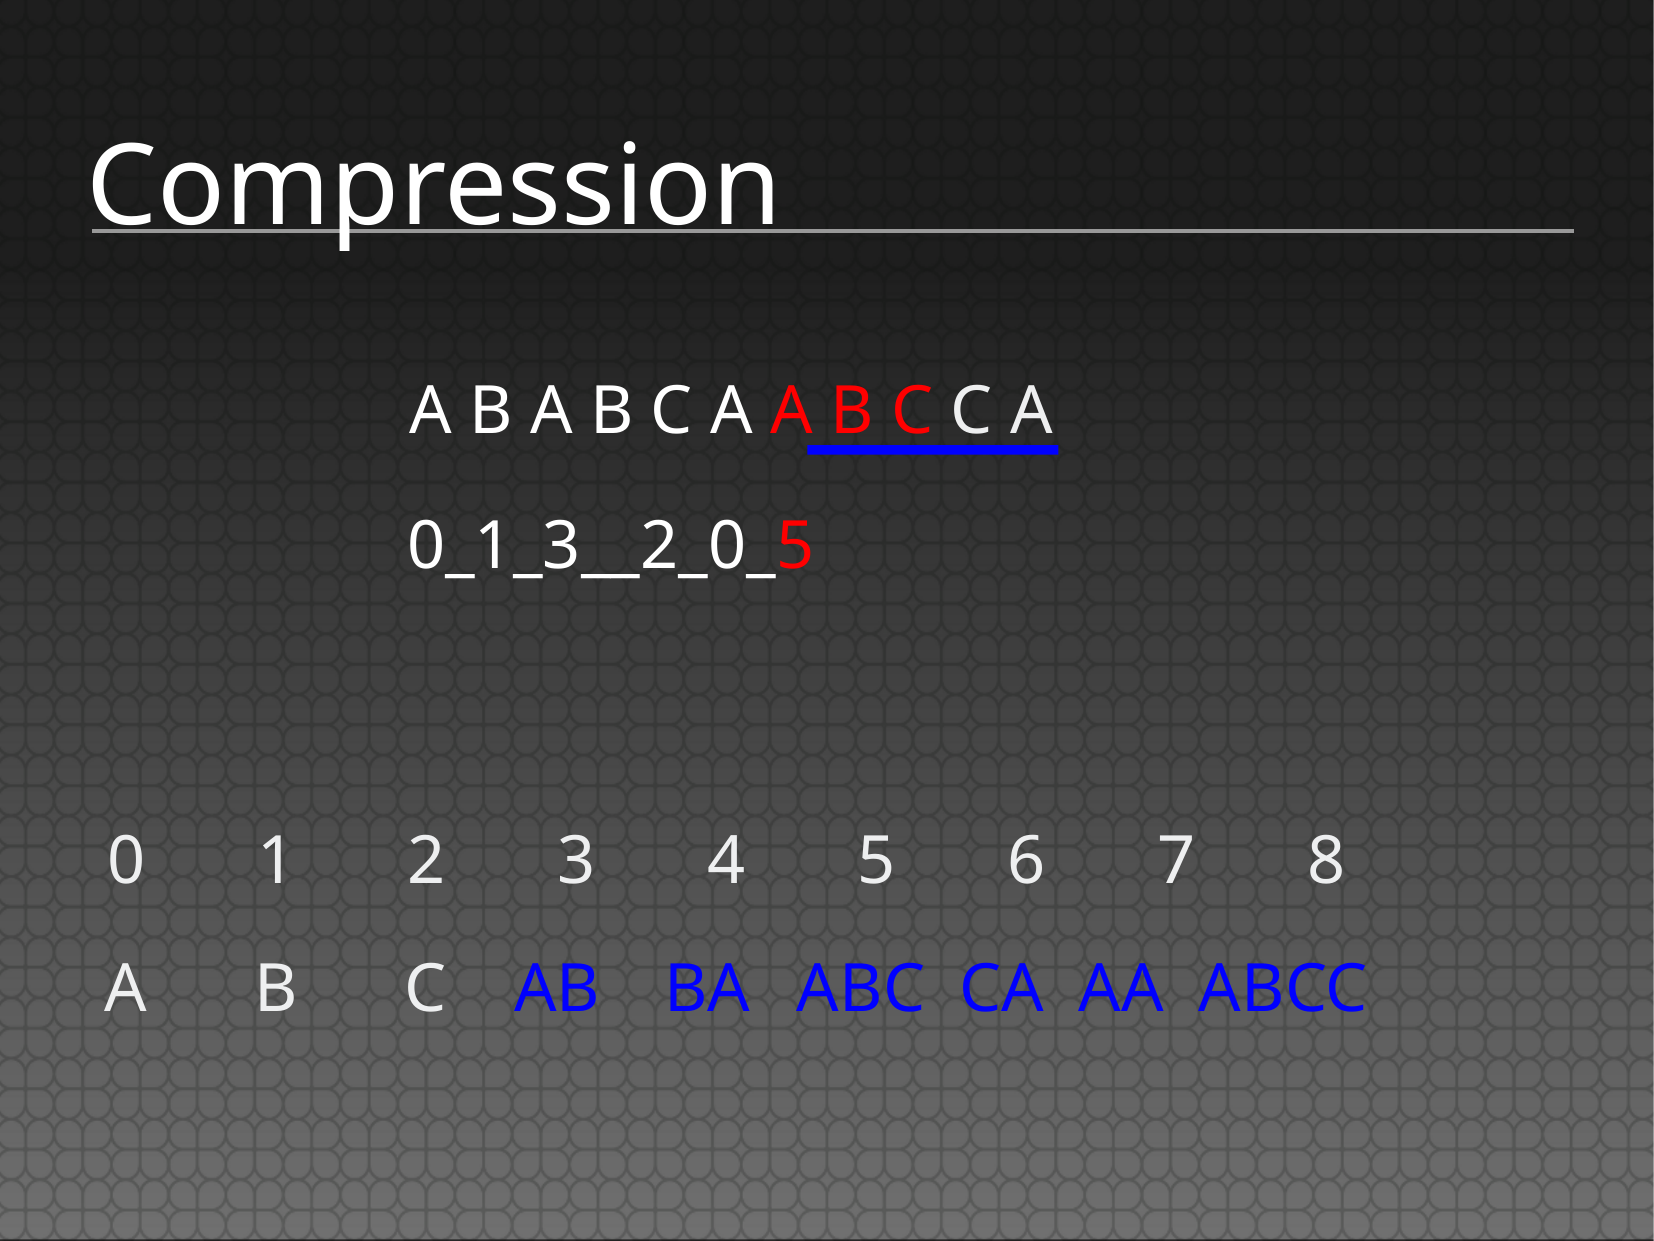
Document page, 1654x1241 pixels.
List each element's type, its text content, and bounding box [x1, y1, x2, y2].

text_box A B C AB BA ABC CA AA ABCC [90, 932, 1480, 1026]
text_box 0 1 2 3 4 5 6 7 8 [92, 804, 1483, 898]
list 0_1_3__2_0_5 [336, 497, 1342, 653]
title Compression [86, 112, 1576, 249]
picture [0, 0, 1654, 1241]
list A B A B C A A B C C A [338, 362, 1345, 518]
